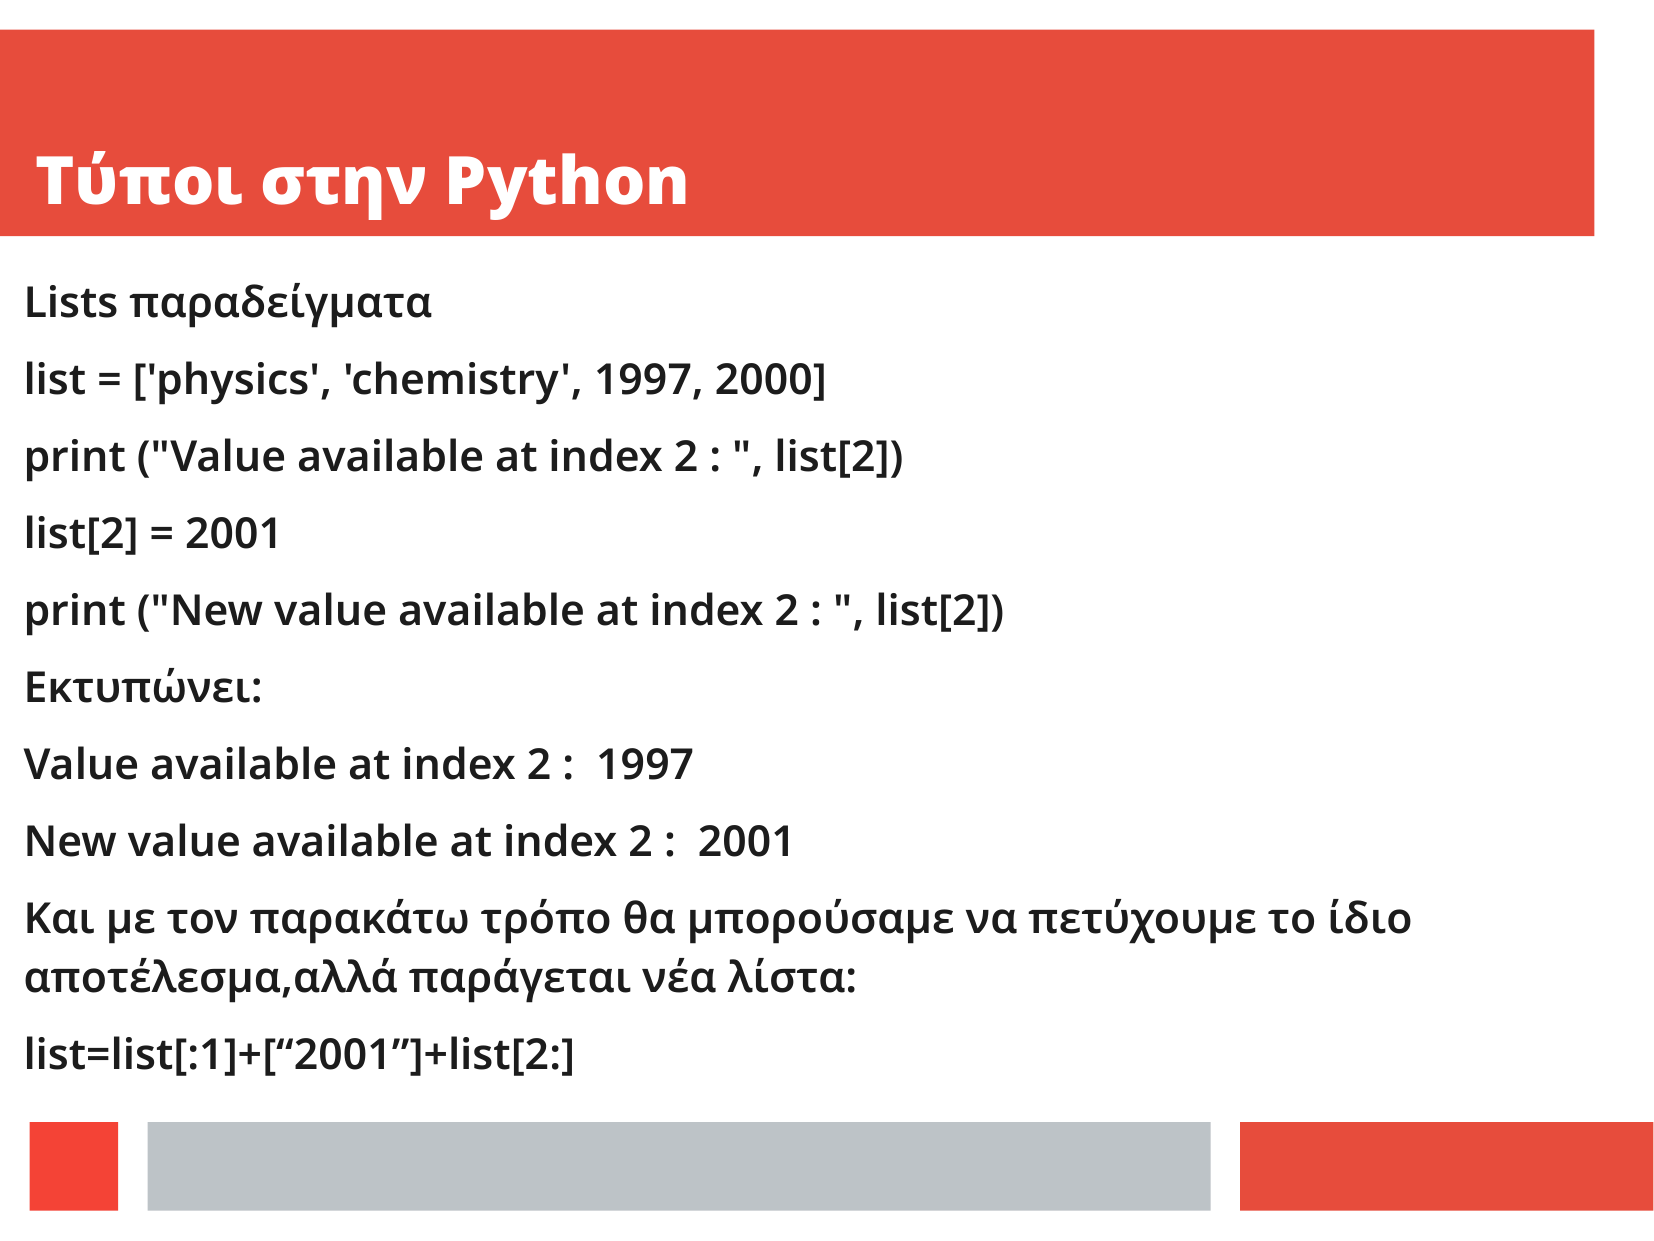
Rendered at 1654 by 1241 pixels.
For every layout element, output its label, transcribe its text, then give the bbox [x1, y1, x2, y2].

title Tύποι στην Python [35, 59, 1595, 225]
list Lists παραδείγματα list = ['physics', 'chemistry', 1997, 2000] print ("Value available at index 2 : ", list[2]) list[2] = 2001 print ("New value available at index 2 : ", list[2]) Εκτυπώνει: Value available at index 2 : 1997 New value available at index 2 : 2001 Και με τον παρακάτω τρόπο θα μπορούσαμε να πετύχουμε το ίδιο αποτέλεσμα,αλλά παράγεται νέα λίστα: list=list[:1]+[“2001”]+list[2:] [23, 271, 1619, 1093]
